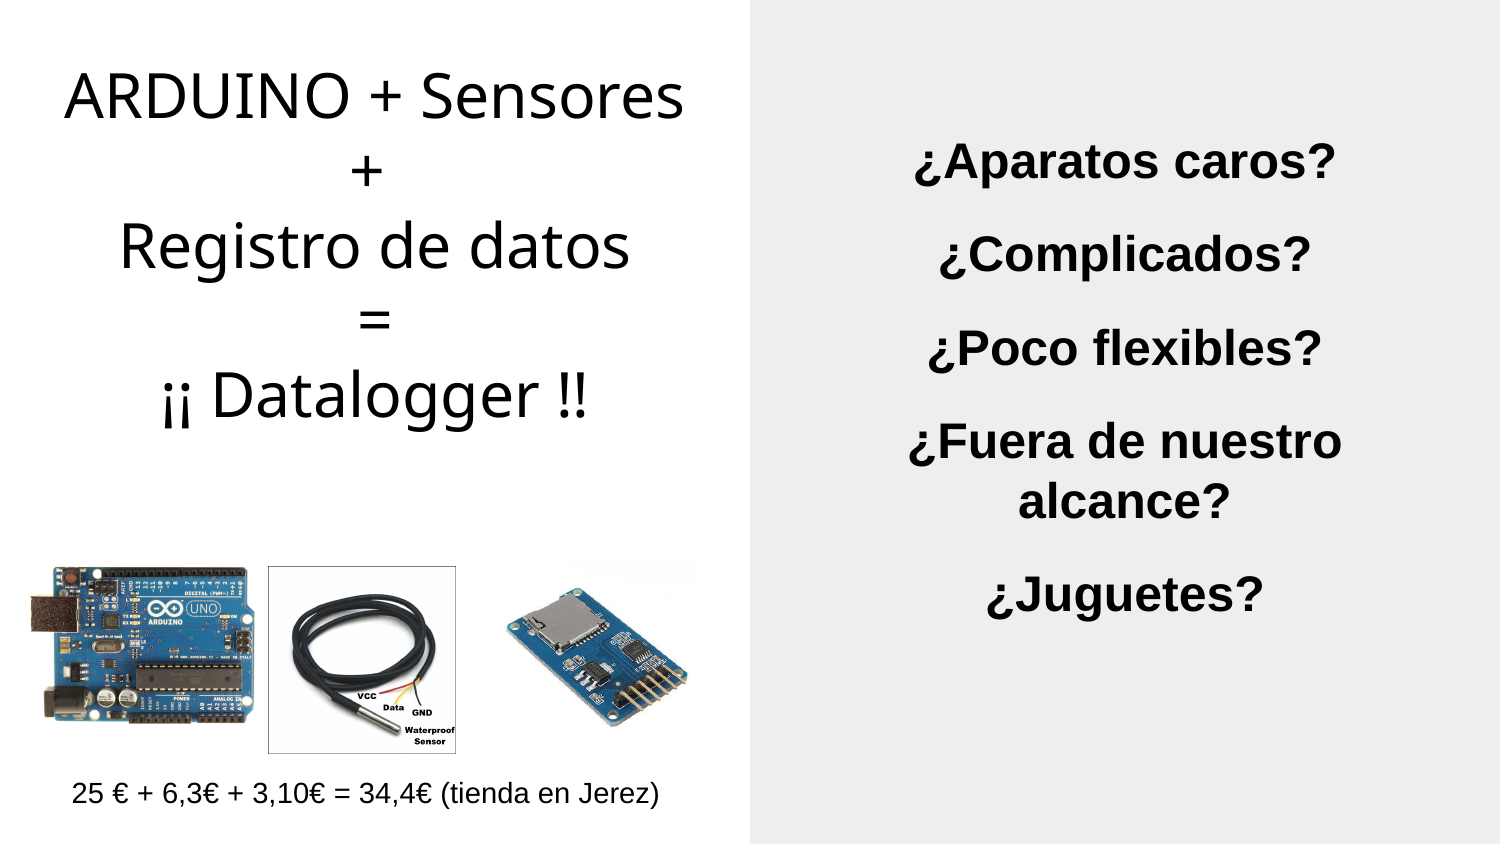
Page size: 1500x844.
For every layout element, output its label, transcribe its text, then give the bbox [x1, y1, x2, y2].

picture [495, 561, 695, 759]
title ARDUINO + Sensores + Registro de datos = ¡¡ Datalogger !! [43, 52, 708, 446]
picture [268, 566, 456, 754]
picture [28, 566, 256, 724]
list ¿Aparatos caros? ¿Complicados? ¿Poco flexibles? ¿Fuera de nuestro alcance? ¿Juguetes? [810, 118, 1440, 725]
text_box 25 € + 6,3€ + 3,10€ = 34,4€ (tienda en Jerez) [56, 759, 700, 807]
